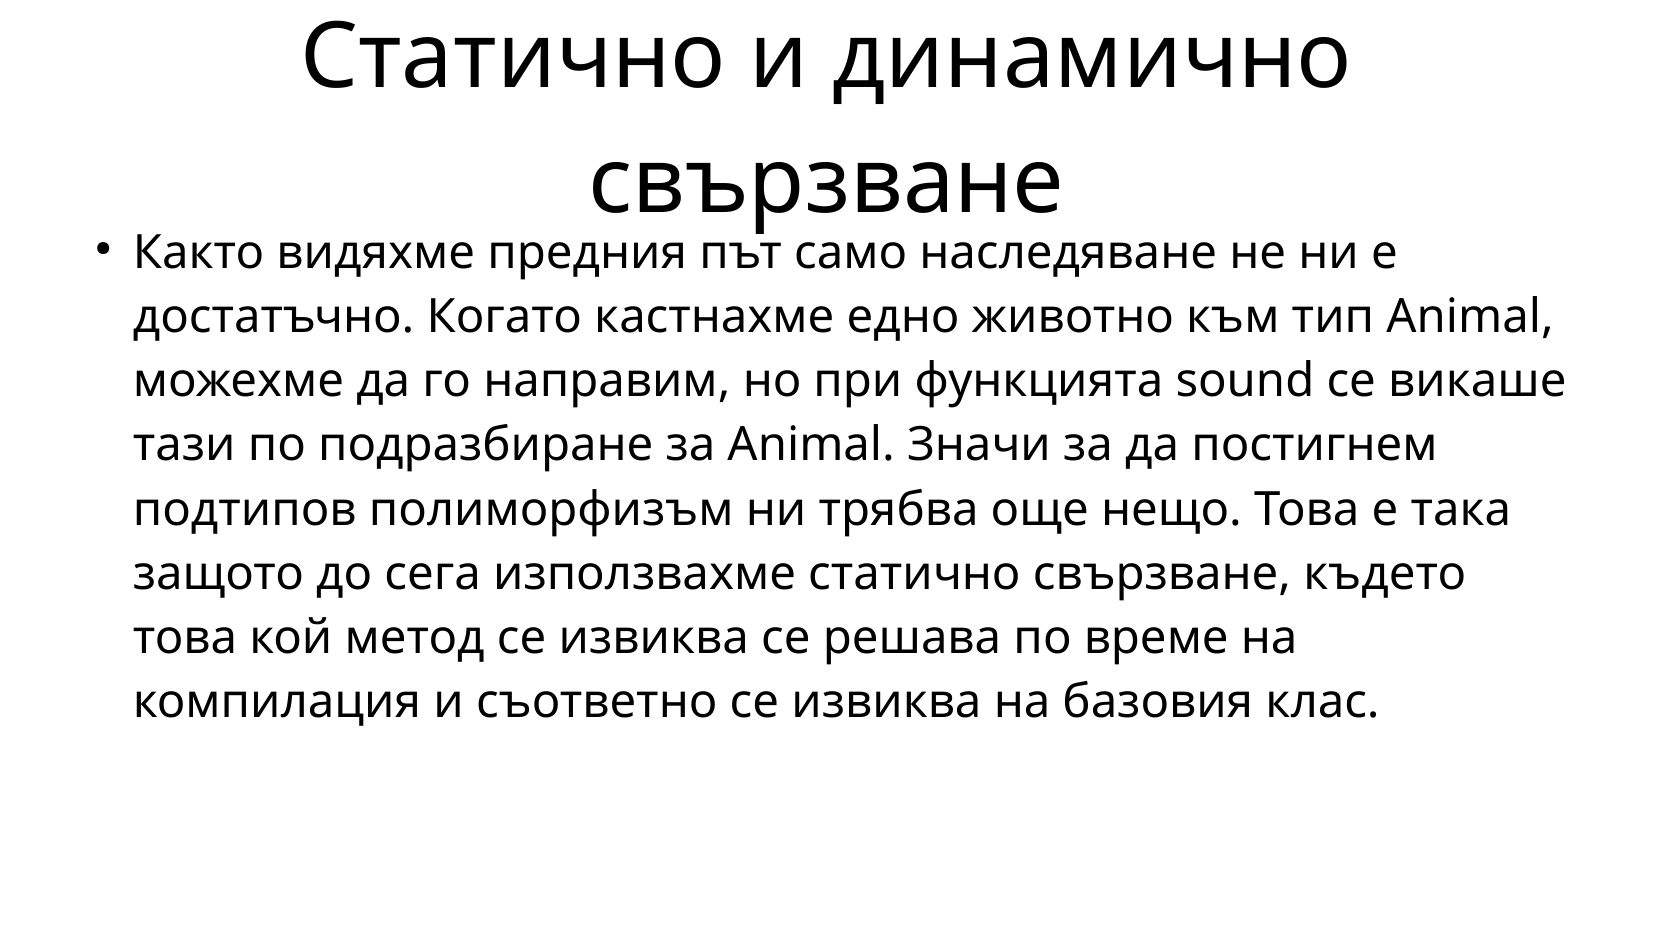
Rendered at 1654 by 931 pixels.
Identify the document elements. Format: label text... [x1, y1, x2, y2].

list Както видяхме предния път само наследяване не ни е достатъчно. Когато кастнахме едно животно към тип Animal, можехме да го направим, но при функцията sound се викаше тази по подразбиране за Animal. Значи за да постигнем подтипов полиморфизъм ни трябва още нещо. Това е така защото до сега използвахме статично свързване, където това кой метод се извиква се решава по време на компилация и съответно се извиква на базовия клас. [82, 217, 1571, 758]
title Статично и динамично свързване [82, 37, 1571, 193]
